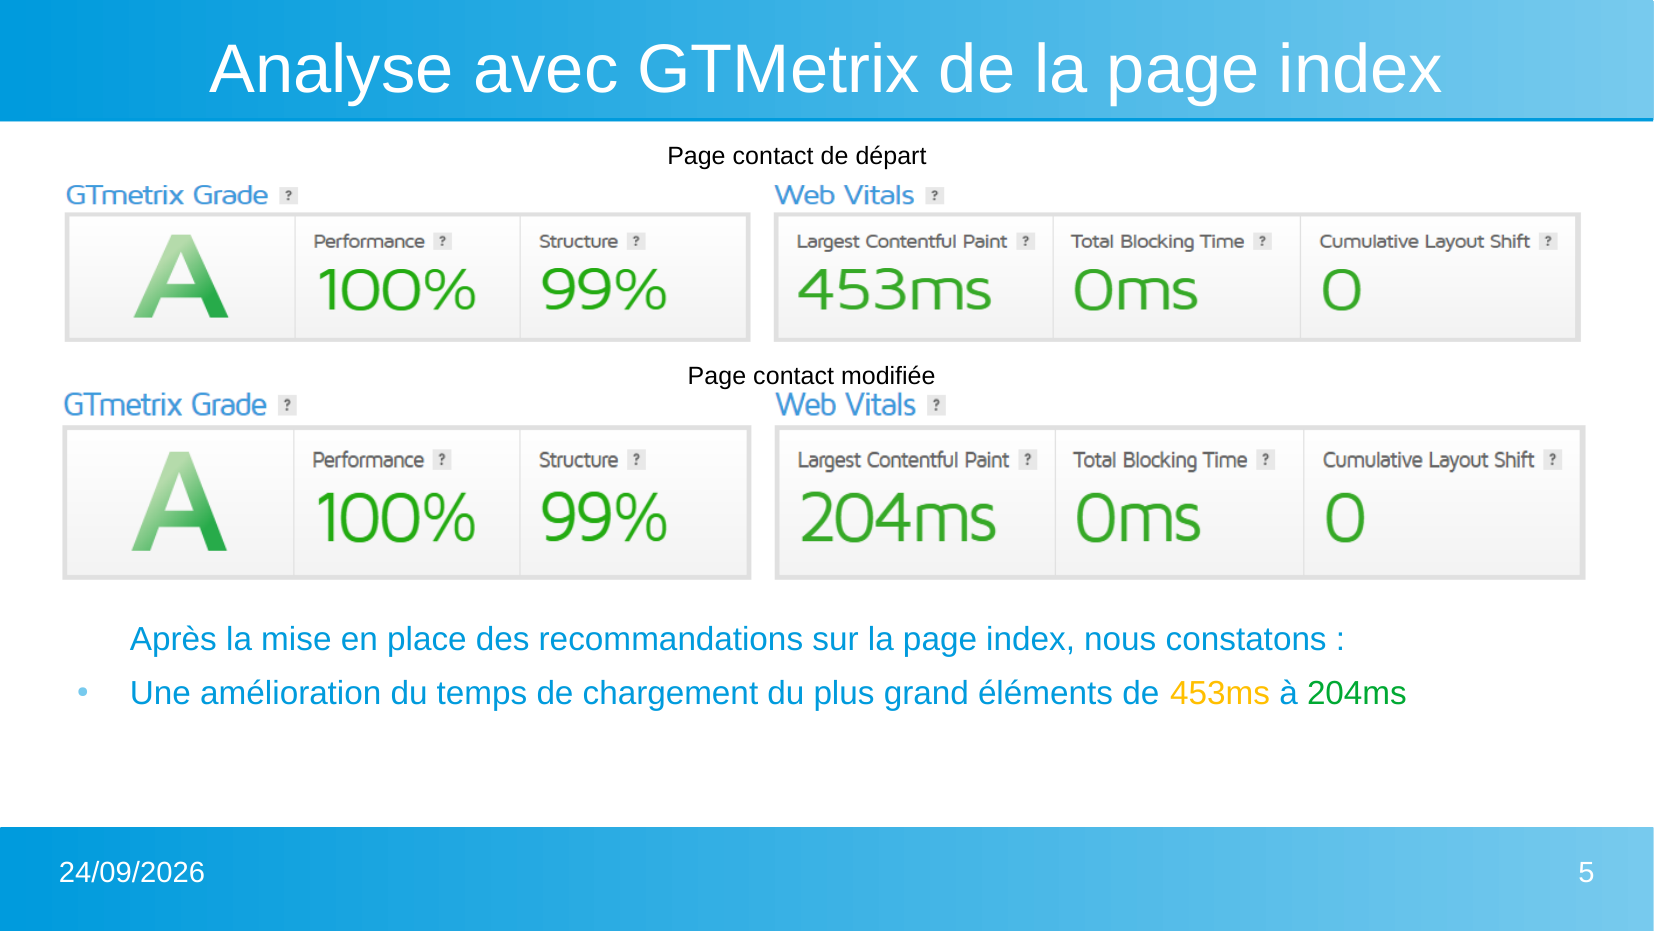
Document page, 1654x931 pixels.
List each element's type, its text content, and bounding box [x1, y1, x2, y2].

text_box Page contact de départ [649, 134, 945, 178]
list Après la mise en place des recommandations sur la page index, nous constatons : Une amélioration du temps de chargement du plus grand éléments de 453ms à 204ms [59, 620, 1595, 827]
picture [59, 383, 1595, 592]
text_box Page contact modifiée [649, 354, 975, 398]
title Analyse avec GTMetrix de la page index [59, 29, 1595, 108]
picture [59, 177, 1595, 355]
